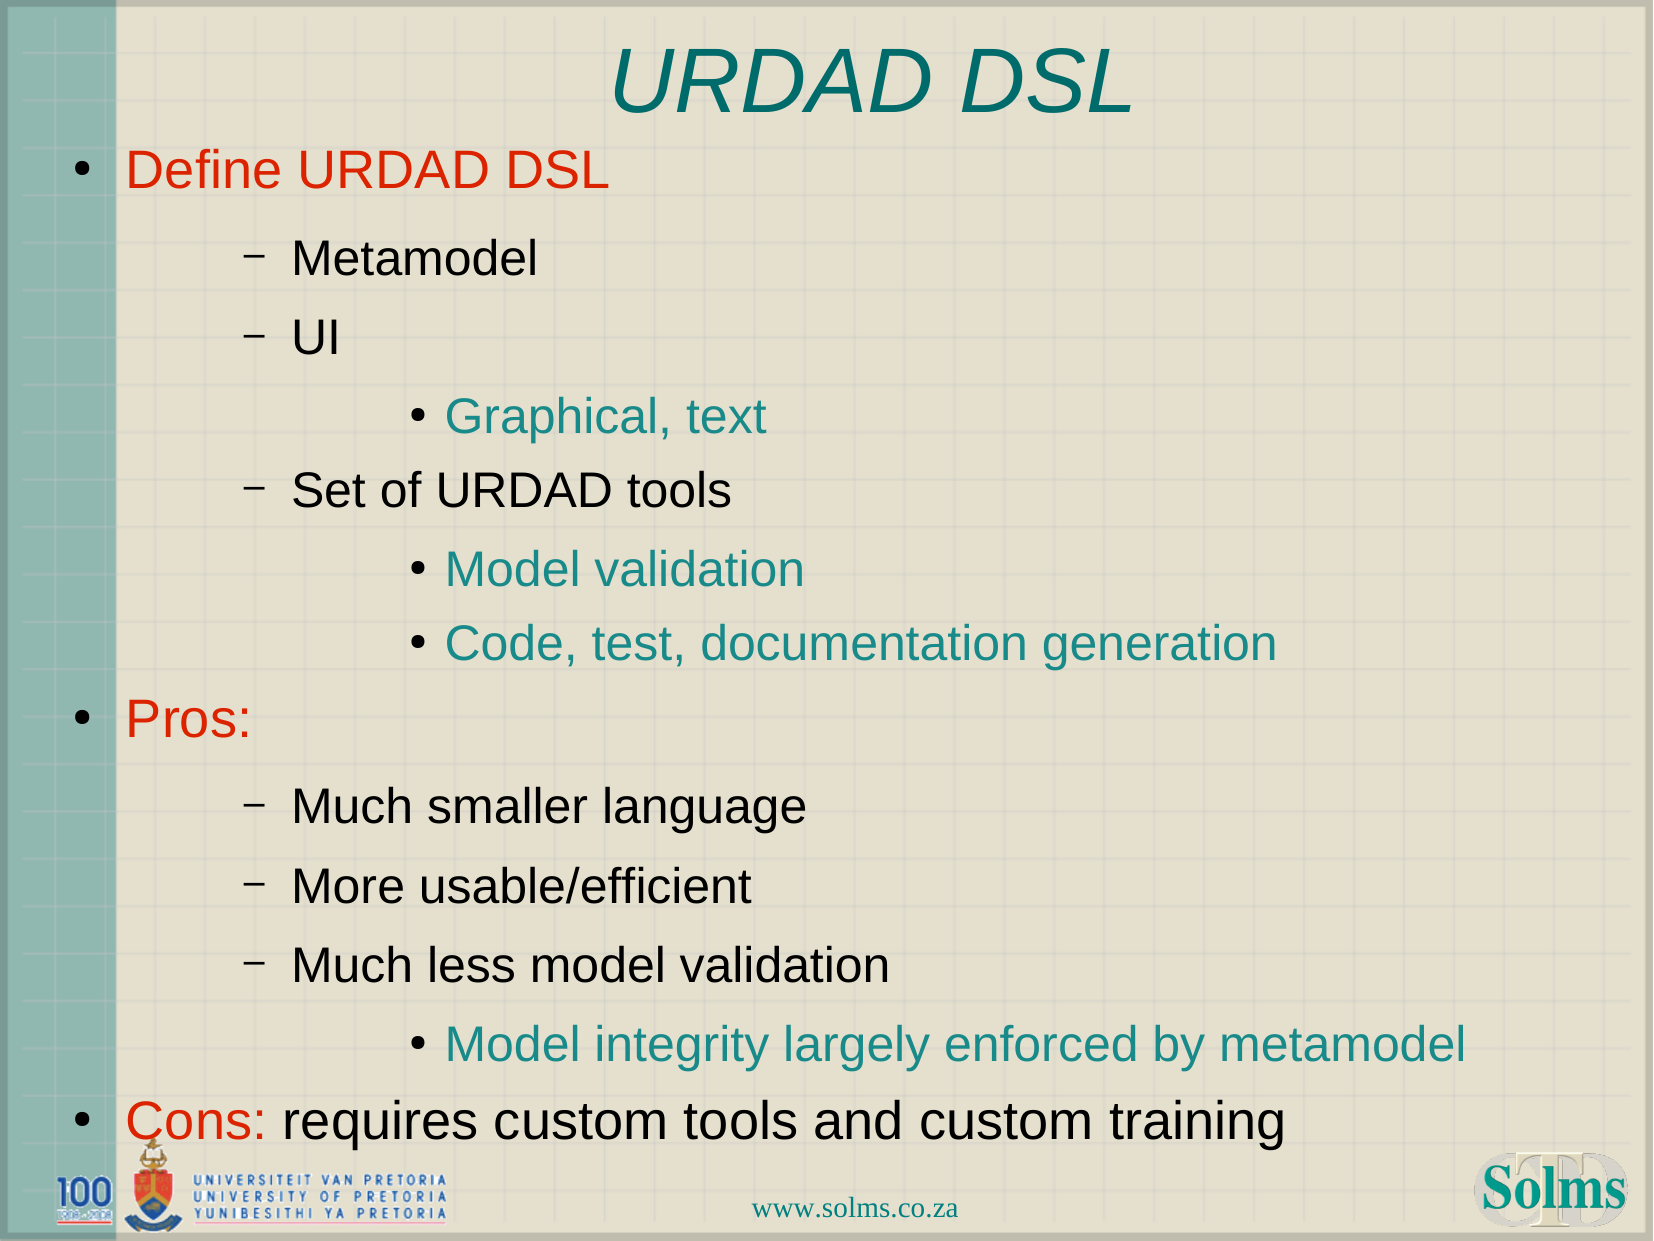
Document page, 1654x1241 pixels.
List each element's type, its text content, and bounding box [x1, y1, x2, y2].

title URDAD DSL [115, 26, 1632, 136]
picture [0, 0, 1654, 1241]
list Define URDAD DSL Metamodel UI Graphical, text Set of URDAD tools Model validation Code, test, documentation generation Pros: Much smaller language More usable/efficient Much less model validation Model integrity largely enforced by metamodel Cons: requires custom tools and custom training [54, 139, 1571, 1151]
